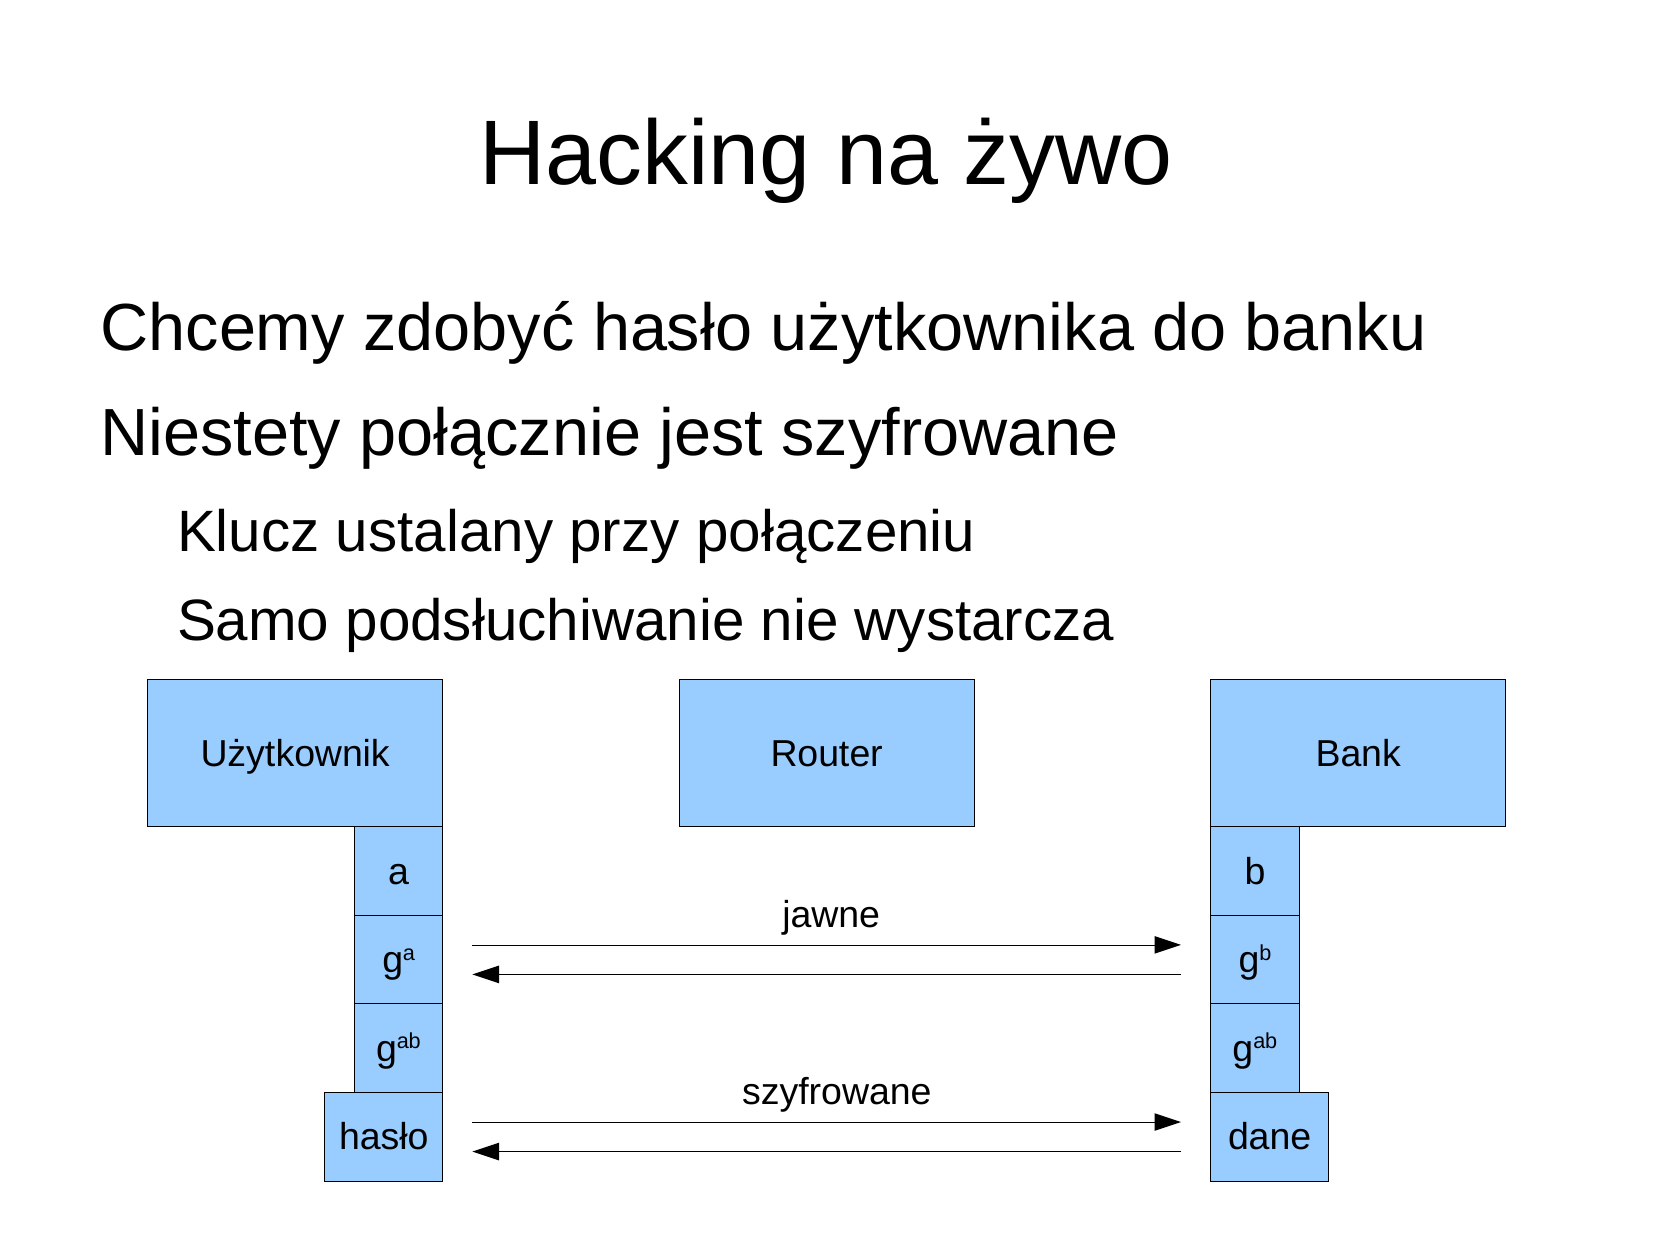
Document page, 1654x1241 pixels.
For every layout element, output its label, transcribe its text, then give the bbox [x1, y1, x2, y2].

text_box ga [354, 915, 443, 1003]
text_box Bank [1210, 679, 1506, 827]
list Chcemy zdobyć hasło użytkownika do banku Niestety połącznie jest szyfrowane Klucz ustalany przy połączeniu Samo podsłuchiwanie nie wystarcza [82, 290, 1571, 1094]
text_box dane [1210, 1092, 1329, 1182]
text_box b [1210, 826, 1300, 915]
text_box Użytkownik [147, 679, 443, 827]
text_box jawne [767, 885, 895, 943]
text_box gab [354, 1003, 443, 1092]
text_box Router [679, 679, 975, 827]
text_box a [354, 826, 443, 915]
title Hacking na żywo [82, 56, 1571, 250]
text_box szyfrowane [727, 1062, 945, 1120]
text_box gb [1210, 915, 1300, 1003]
text_box gab [1210, 1003, 1300, 1092]
text_box hasło [324, 1092, 443, 1182]
